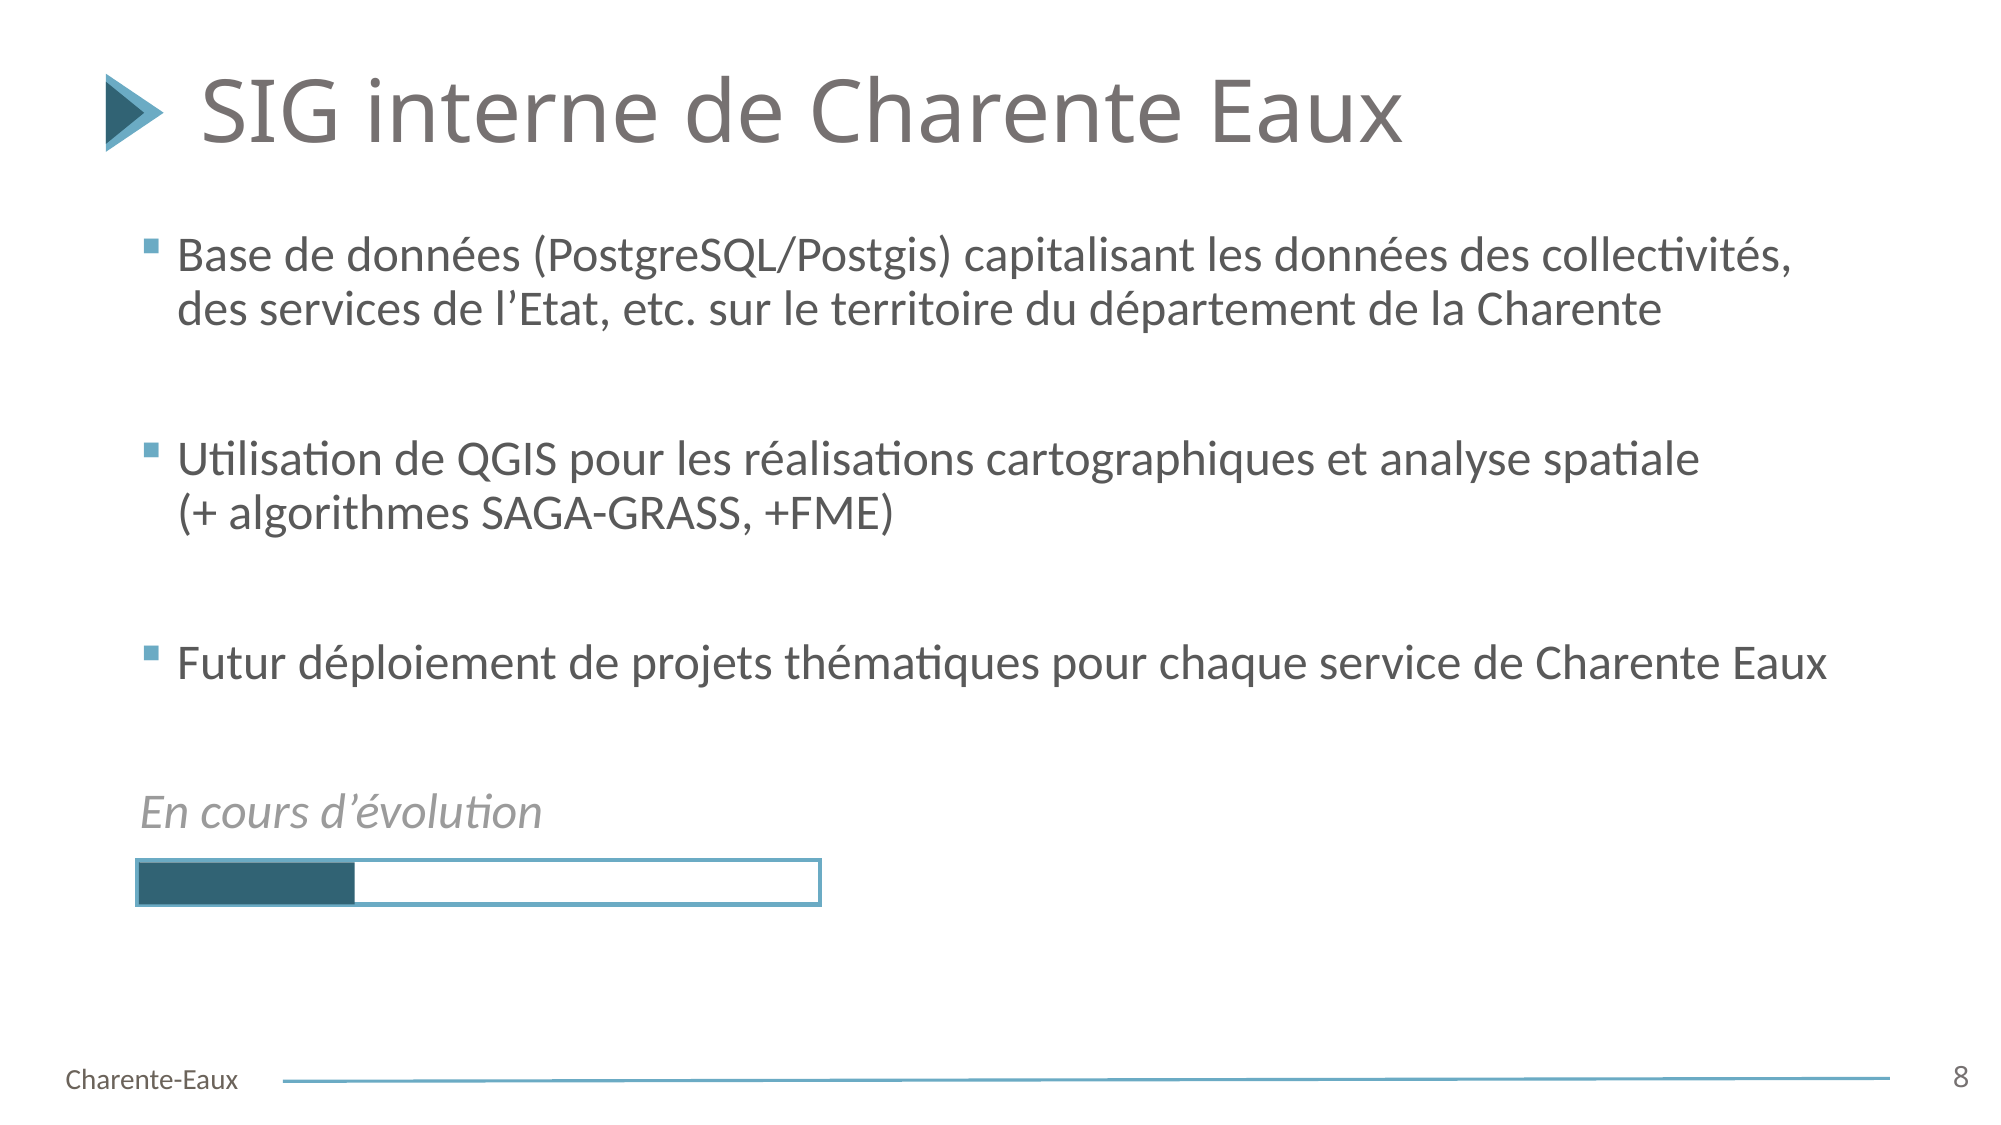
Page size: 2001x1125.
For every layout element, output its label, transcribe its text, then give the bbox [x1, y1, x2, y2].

text_box [138, 862, 355, 905]
title SIG interne de Charente Eaux [185, 59, 1863, 170]
list Base de données (PostgreSQL/Postgis) capitalisant les données des collectivités, des services de l’Etat, etc. sur le territoire du département de la Charente Utilisation de QGIS pour les réalisations cartographiques et analyse spatiale (+ algorithmes SAGA-GRASS, +FME) Futur déploiement de projets thématiques pour chaque service de Charente Eaux En cours d’évolution [124, 221, 1863, 989]
